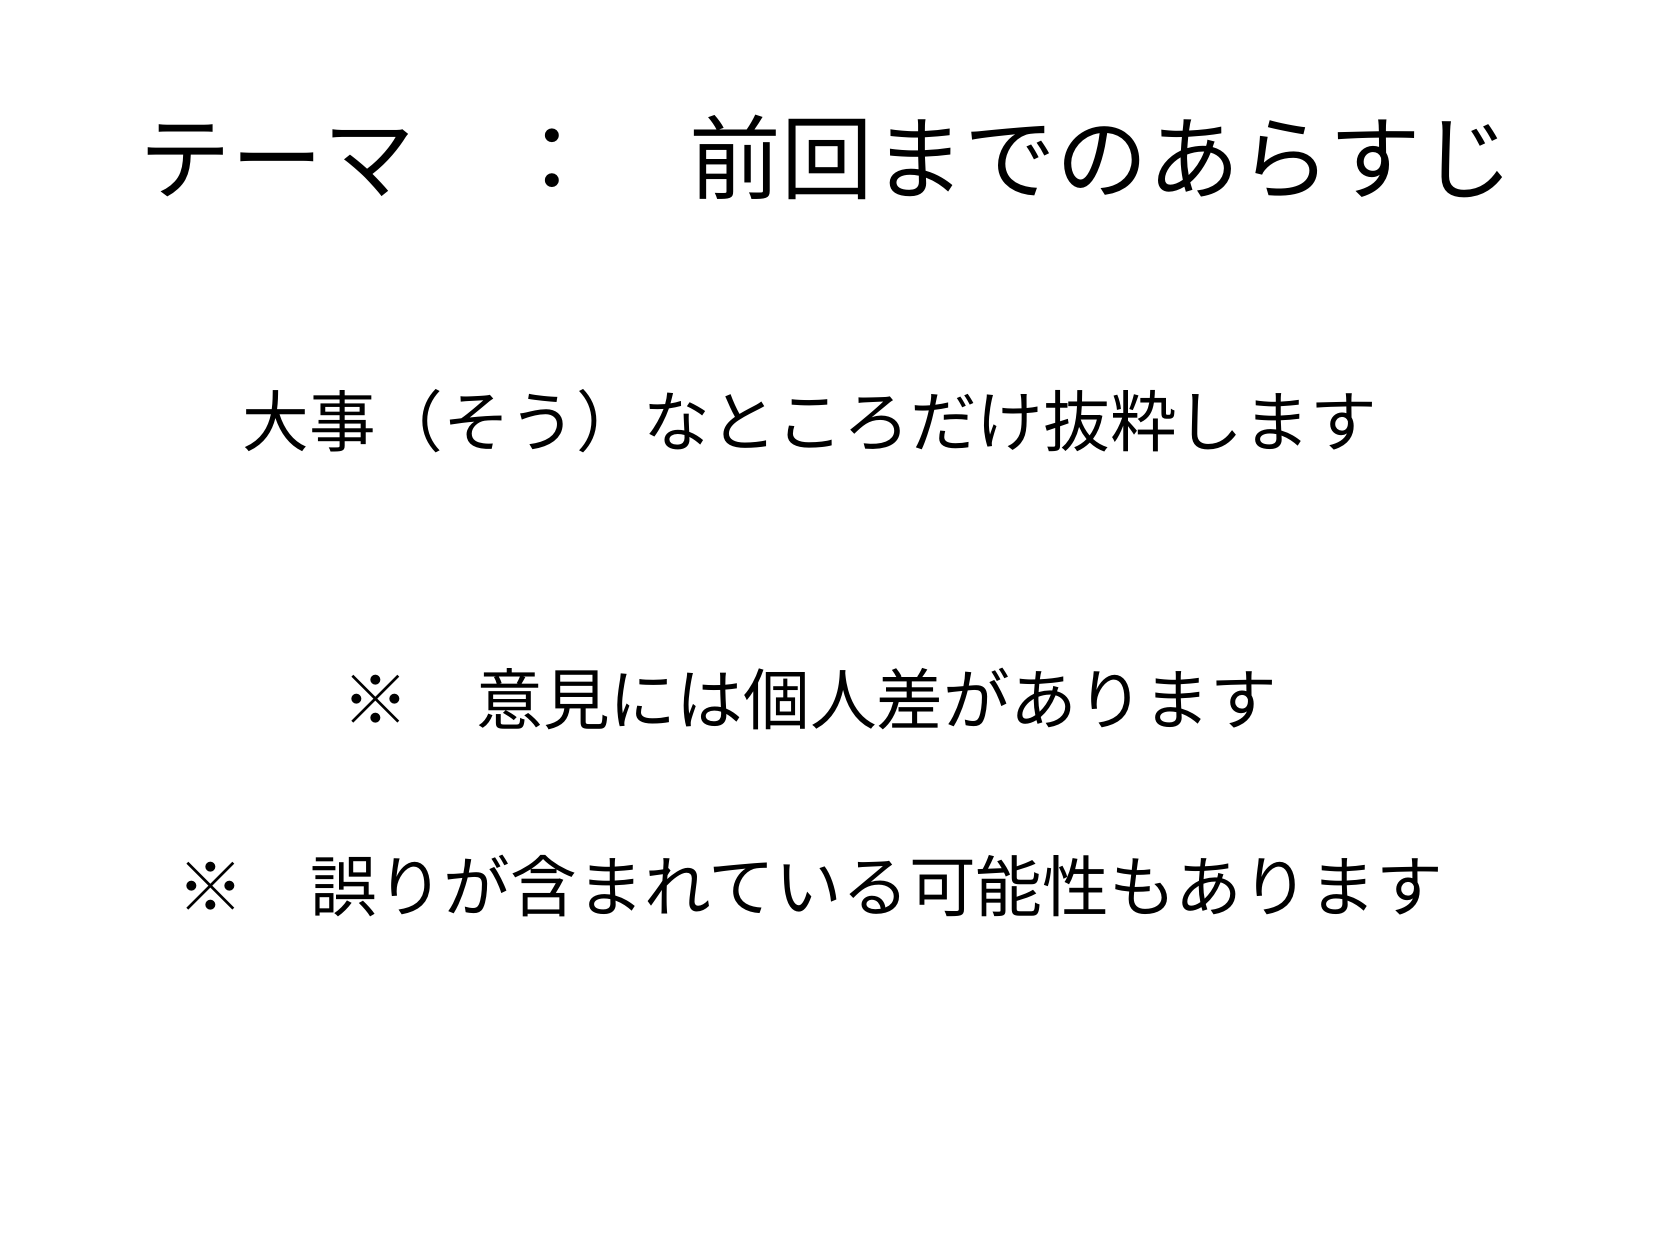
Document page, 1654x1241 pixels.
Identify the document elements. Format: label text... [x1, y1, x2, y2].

title テーマ ： 前回までのあらすじ [82, 49, 1571, 257]
subtitle 大事（そう）なところだけ抜粋します ※ 意見には個人差があります ※ 誤りが含まれている可能性もあります [82, 290, 1538, 1010]
